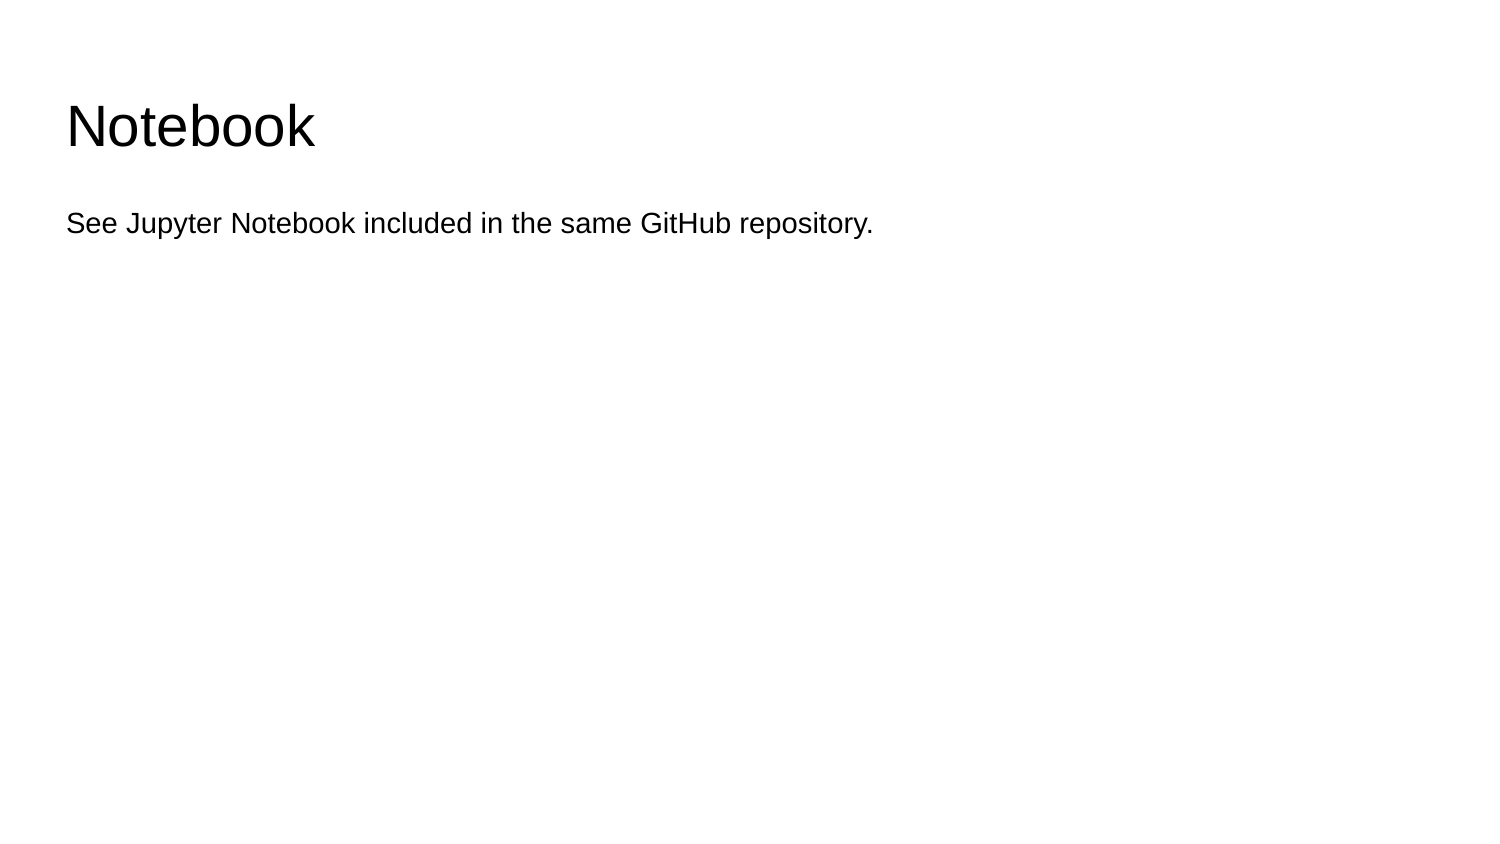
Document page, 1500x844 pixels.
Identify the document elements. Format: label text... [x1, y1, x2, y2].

list See Jupyter Notebook included in the same GitHub repository. [51, 189, 1449, 750]
title Notebook [51, 72, 1449, 167]
